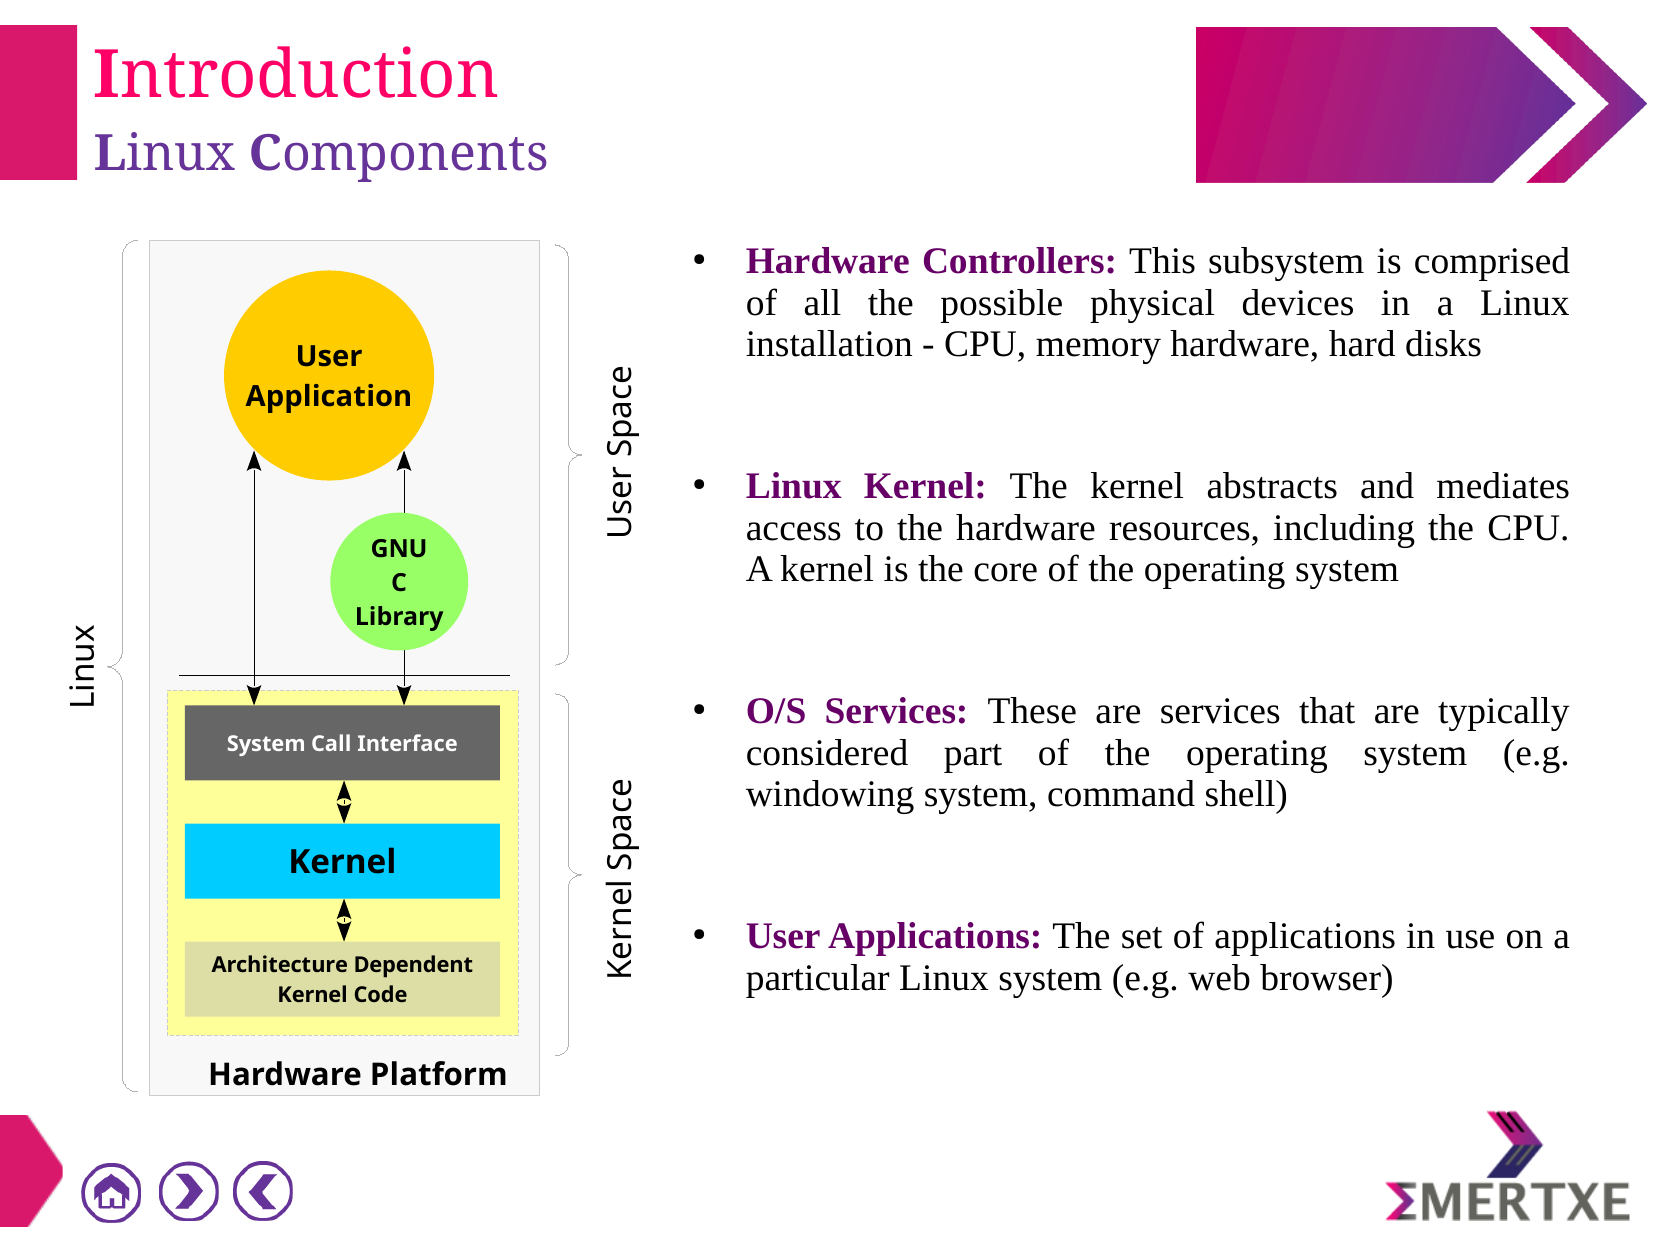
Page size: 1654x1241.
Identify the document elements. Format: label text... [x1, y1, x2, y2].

picture [1571, 27, 1647, 183]
text_box Hardware Platform [193, 1044, 559, 1099]
picture [1385, 1107, 1631, 1221]
text_box Kernel [184, 823, 500, 899]
picture [81, 1163, 141, 1223]
text_box User Application [224, 270, 435, 481]
title Introduction Linux Components [93, 2, 1571, 210]
text_box Linux [50, 605, 108, 725]
text_box GNU C Library [330, 512, 469, 651]
text_box [149, 240, 540, 1096]
text_box System Call Interface [184, 705, 500, 781]
picture [159, 1161, 219, 1221]
text_box Architecture Dependent Kernel Code [184, 941, 500, 1017]
list Hardware Controllers: This subsystem is comprised of all the possible physical devices in a Linux installation - CPU, memory hardware, hard disks Linux Kernel: The kernel abstracts and mediates access to the hardware resources, including the CPU. A kernel is the core of the operating system O/S Services: These are services that are typically considered part of the operating system (e.g. windowing system, command shell) User Applications: The set of applications in use on a particular Linux system (e.g. web browser) [675, 240, 1571, 1081]
text_box Kernel Space [588, 749, 645, 996]
picture [233, 1161, 293, 1221]
text_box User Space [588, 337, 645, 555]
